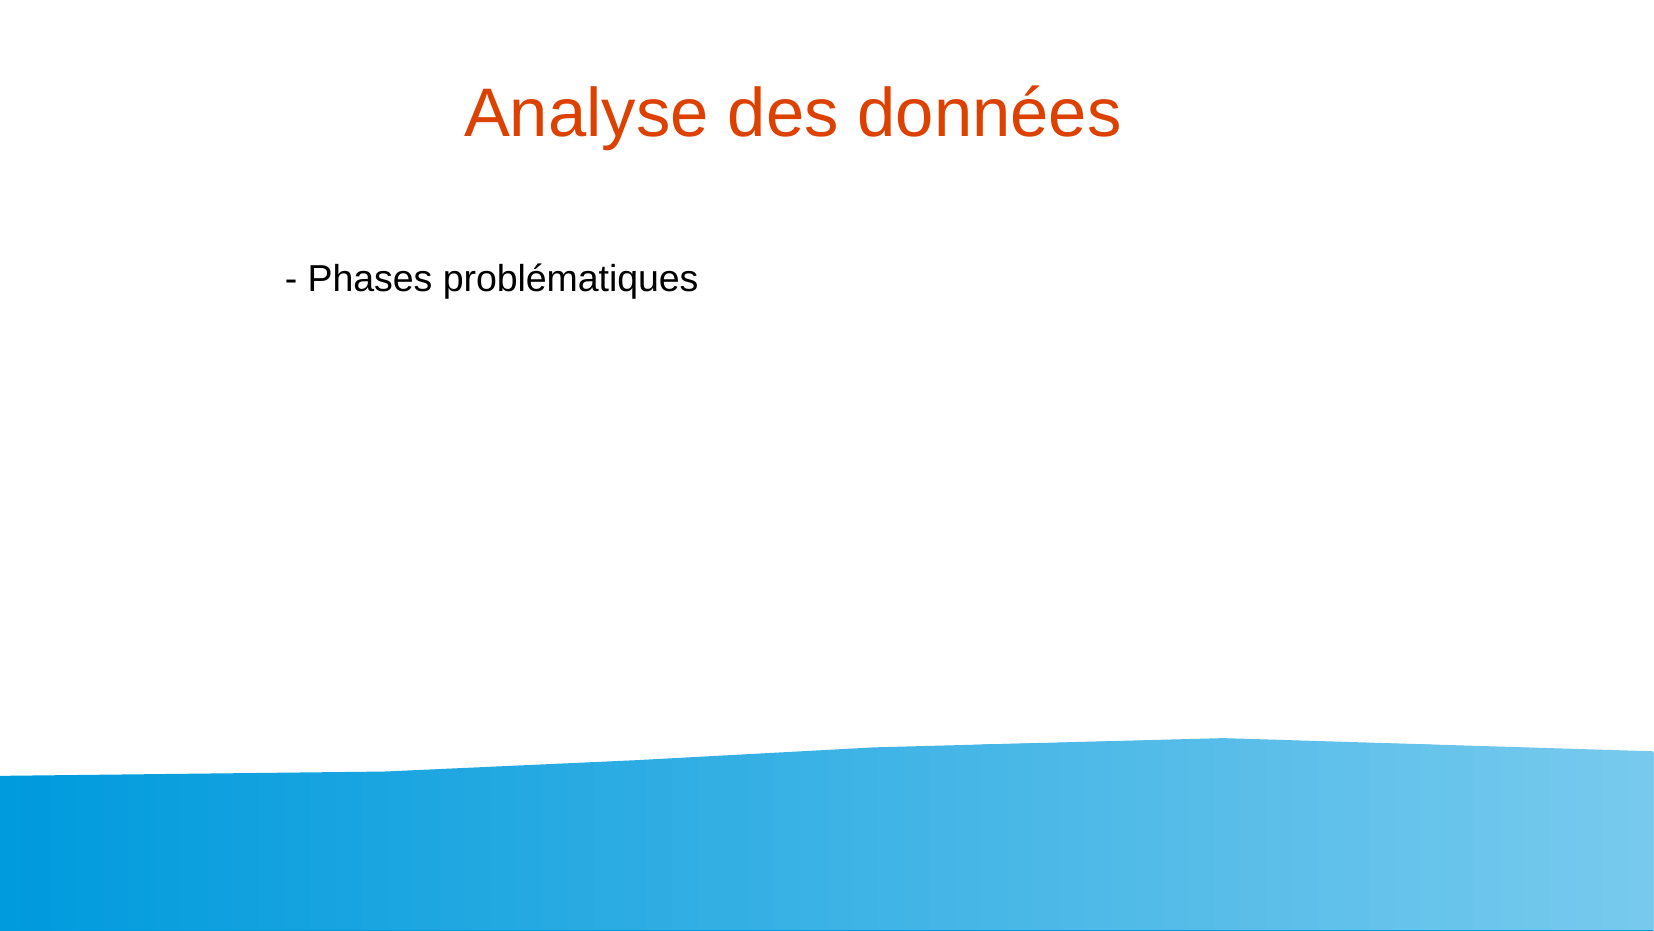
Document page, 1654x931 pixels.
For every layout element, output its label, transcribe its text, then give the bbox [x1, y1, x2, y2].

text_box - Phases problématiques [270, 249, 1074, 342]
title Analyse des données [55, 23, 1532, 201]
